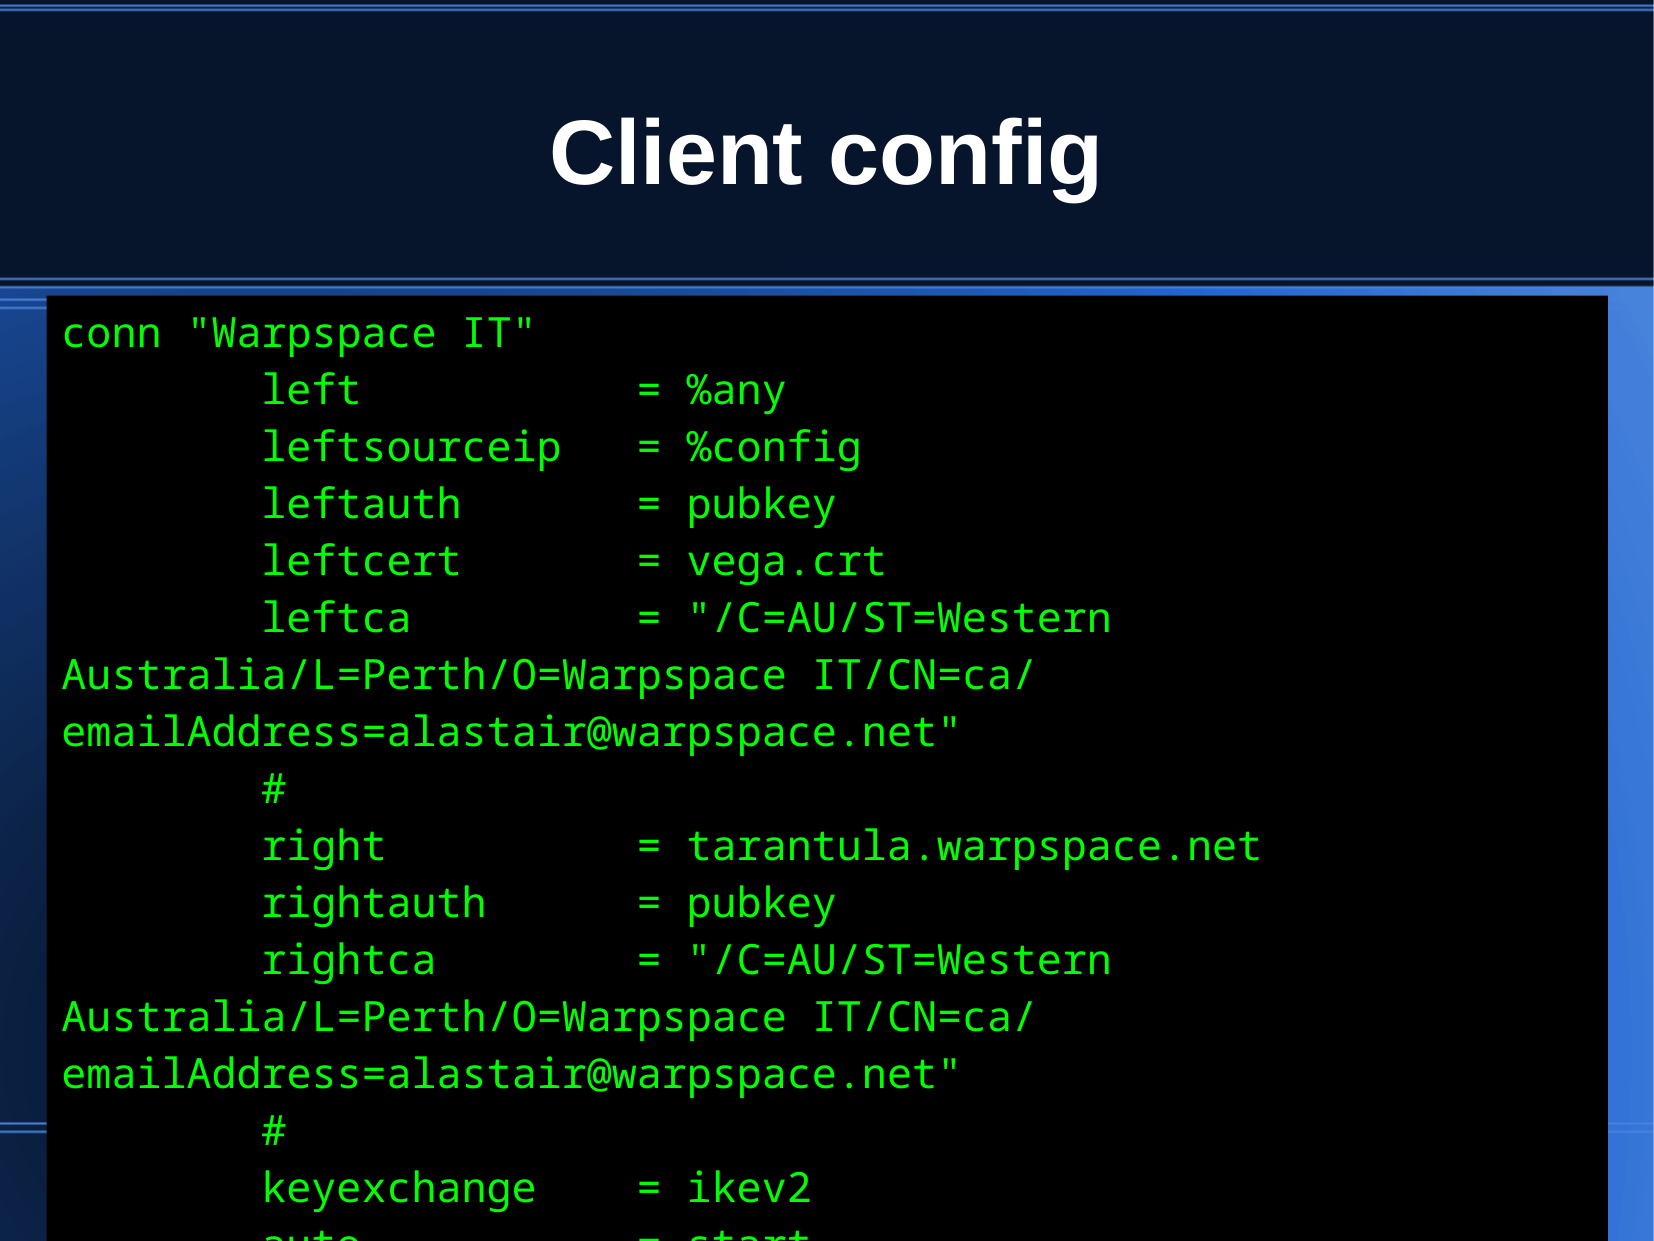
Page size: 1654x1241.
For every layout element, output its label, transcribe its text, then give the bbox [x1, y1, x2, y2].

picture [0, 0, 1654, 1241]
text_box conn "Warpspace IT" left = %any leftsourceip = %config leftauth = pubkey leftcert = vega.crt leftca = "/C=AU/ST=Western Australia/L=Perth/O=Warpspace IT/CN=ca/ emailAddress=alastair@warpspace.net" # right = tarantula.warpspace.net rightauth = pubkey rightca = "/C=AU/ST=Western Australia/L=Perth/O=Warpspace IT/CN=ca/ emailAddress=alastair@warpspace.net" # keyexchange = ikev2 auto = start [46, 295, 1608, 1110]
title Client config [82, 49, 1571, 257]
